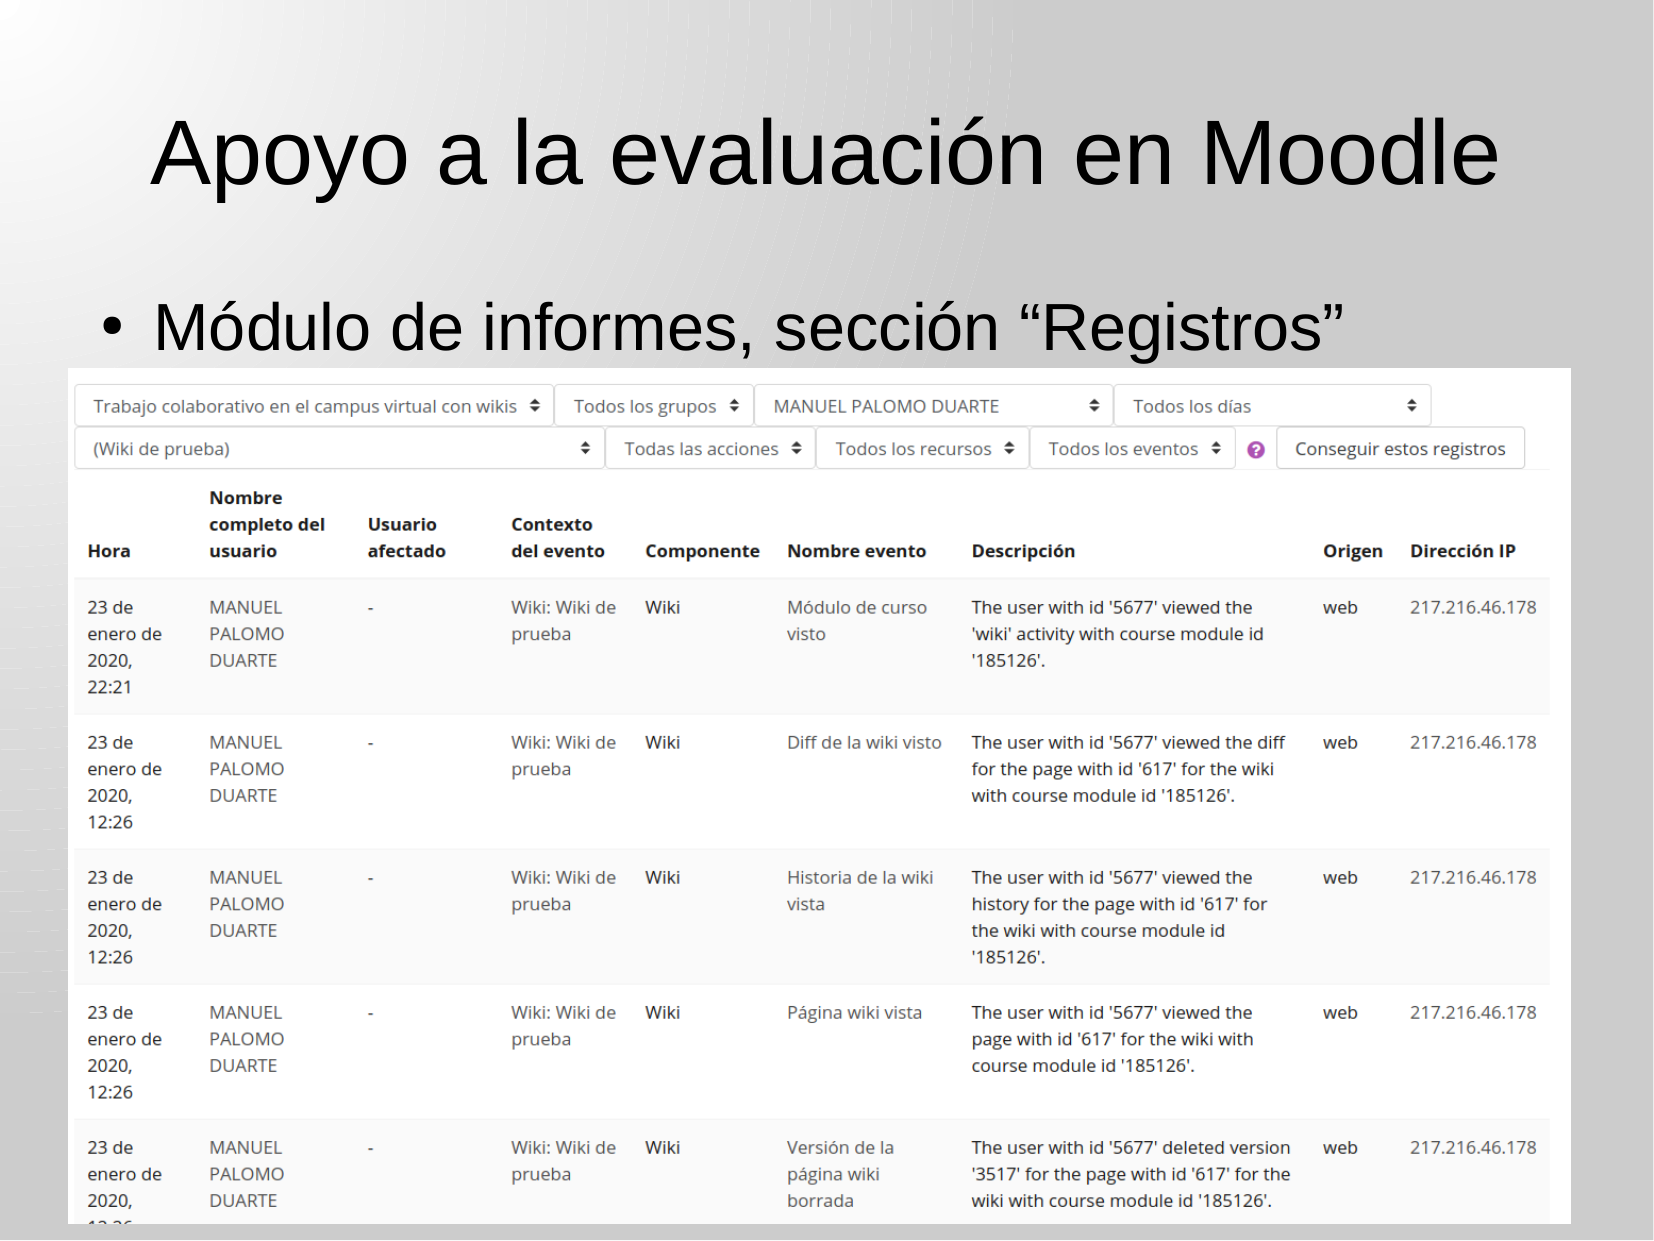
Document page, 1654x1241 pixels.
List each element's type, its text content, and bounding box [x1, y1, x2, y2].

title Apoyo a la evaluación en Moodle [82, 49, 1571, 257]
picture [68, 368, 1571, 1224]
list Módulo de informes, sección “Registros” [82, 290, 1538, 368]
